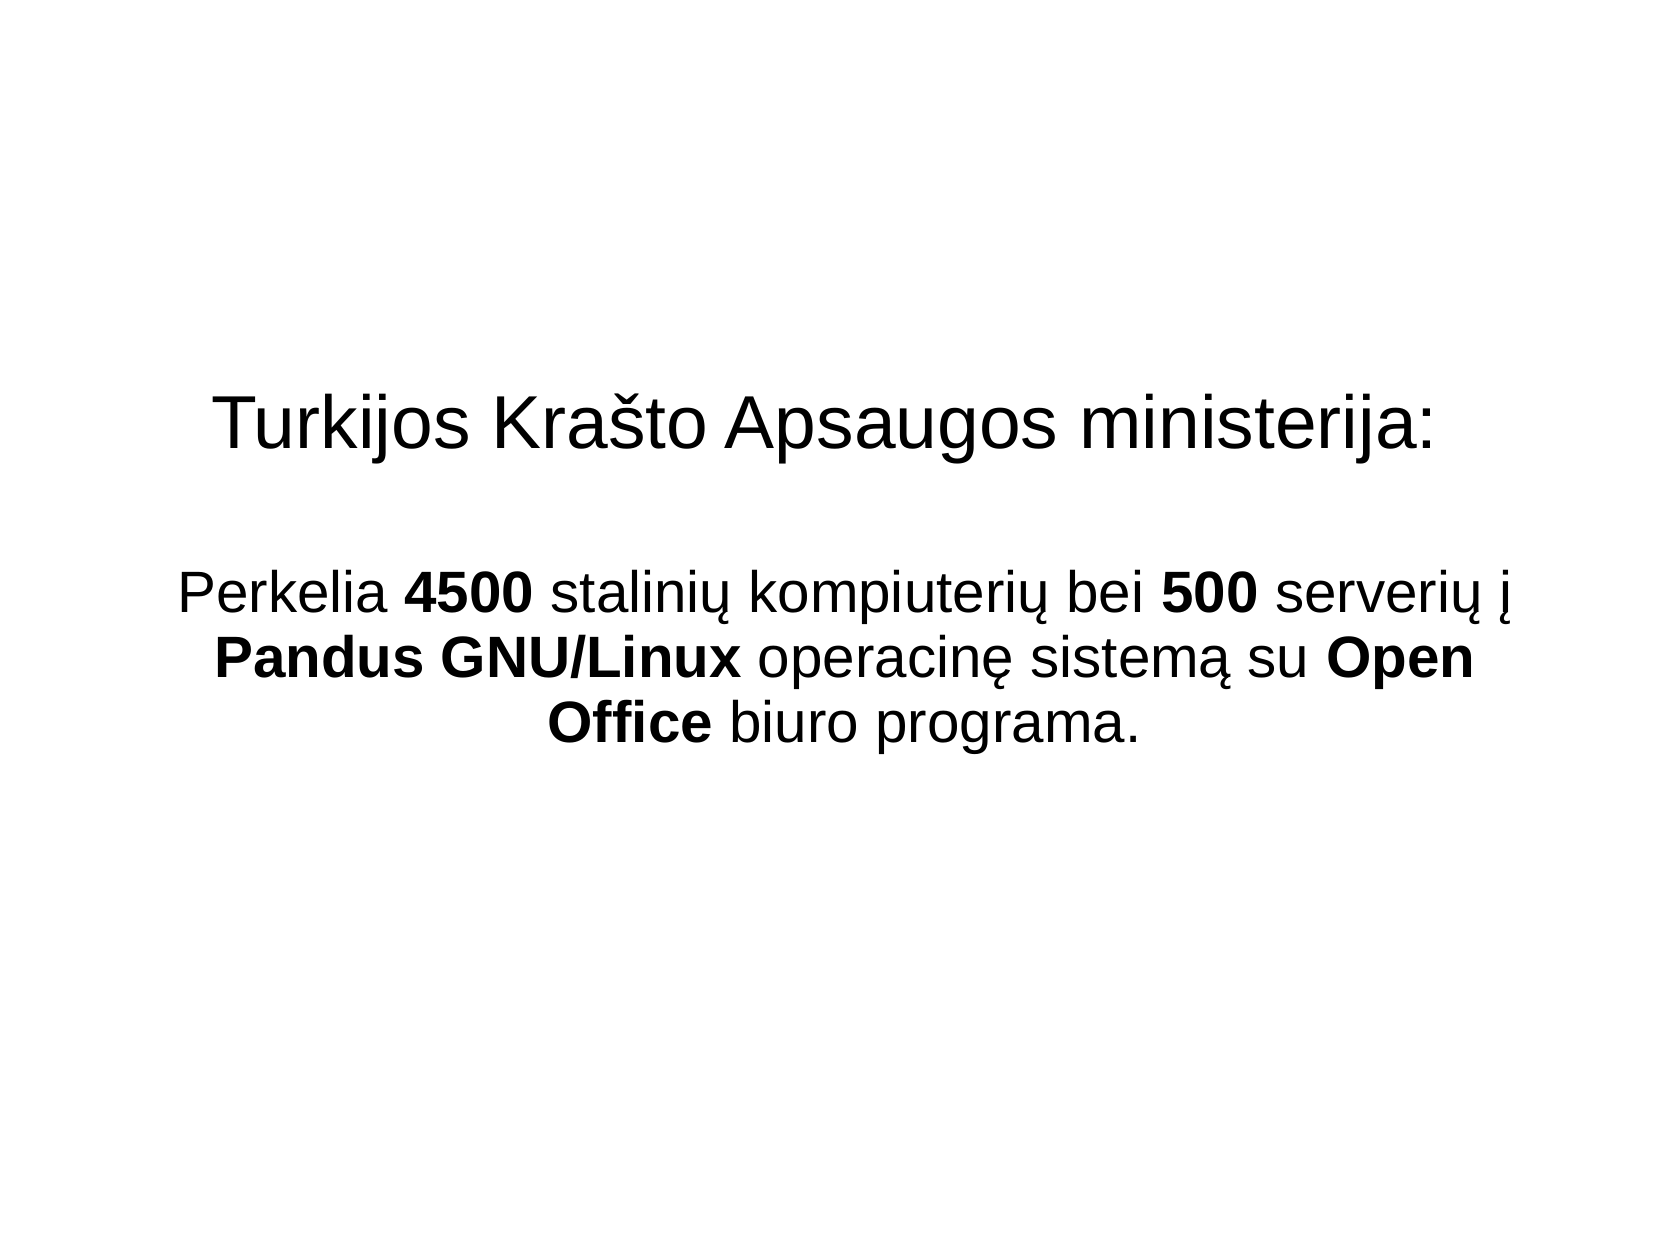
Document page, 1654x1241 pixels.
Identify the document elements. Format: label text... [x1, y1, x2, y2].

text_box Perkelia 4500 stalinių kompiuterių bei 500 serverių į Pandus GNU/Linux operacinę sistemą su Open Office biuro programa. [162, 552, 1532, 777]
text_box Turkijos Krašto Apsaugos ministerija: [169, 373, 1453, 473]
